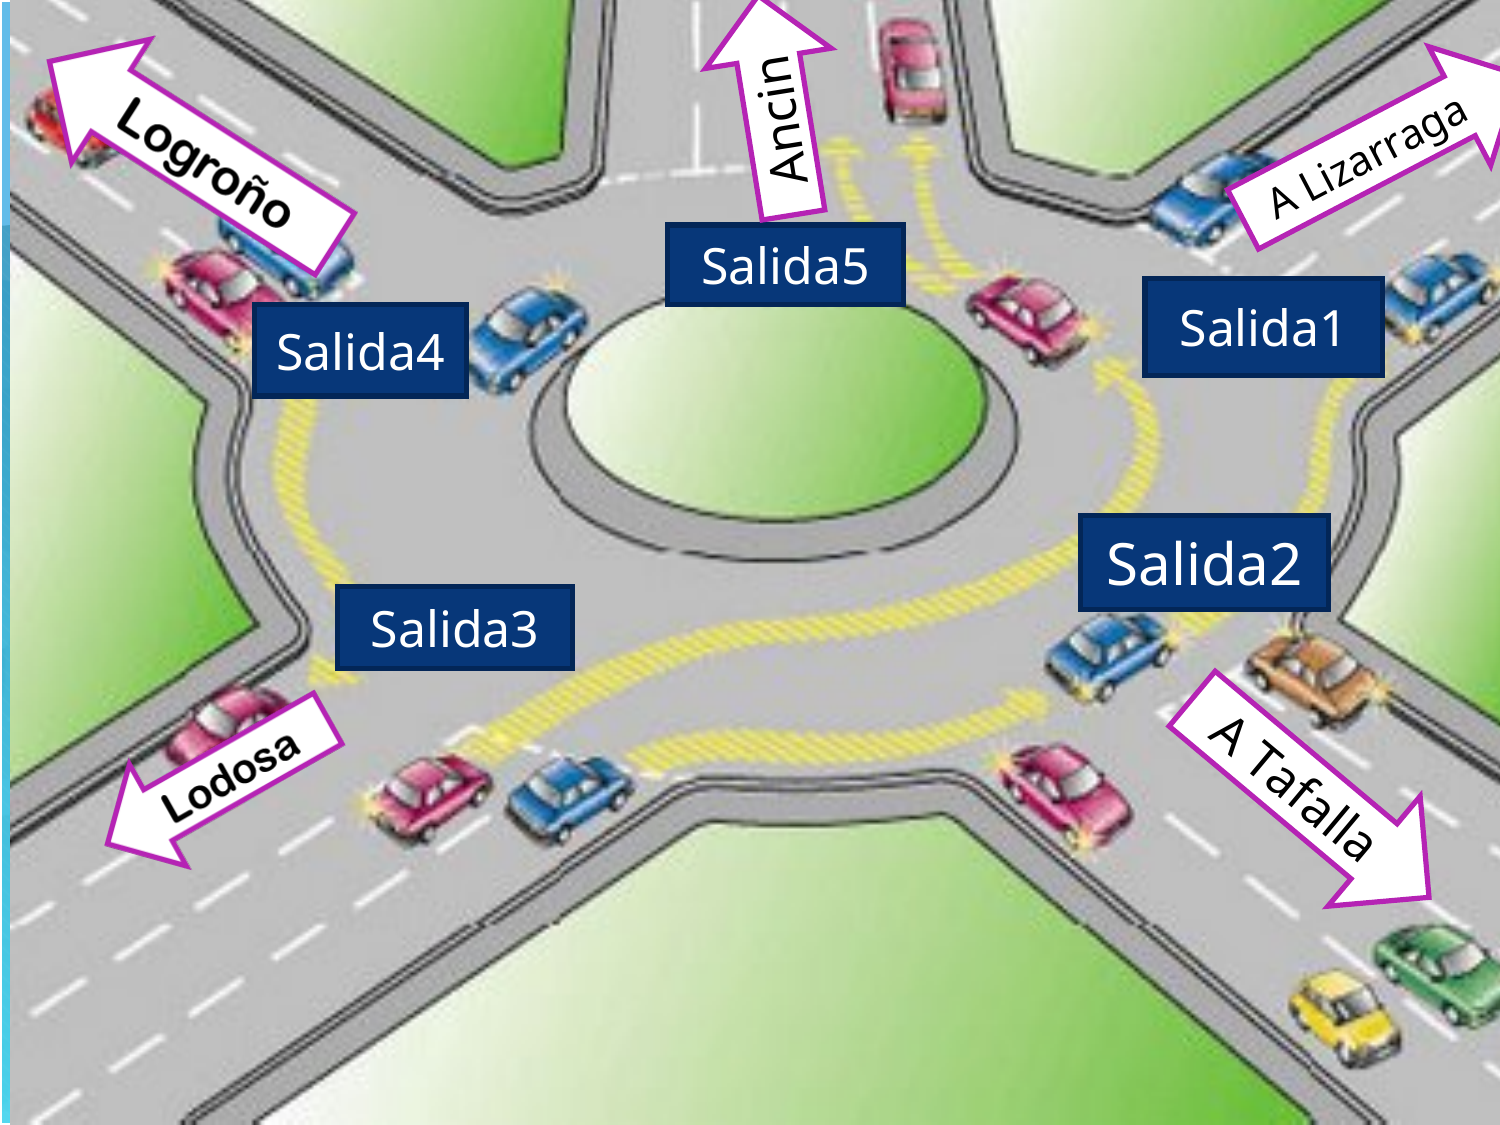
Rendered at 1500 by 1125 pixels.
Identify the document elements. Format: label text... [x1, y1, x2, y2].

text_box Salida2 [1080, 515, 1329, 610]
picture [45, 34, 359, 279]
text_box A Lizarraga [1227, 46, 1500, 250]
text_box Salida3 [337, 586, 573, 669]
text_box A Tafalla [1169, 671, 1430, 907]
picture [2, 225, 10, 1123]
text_box Ancin [705, 0, 832, 220]
text_box Salida5 [667, 224, 904, 305]
text_box Salida1 [1145, 278, 1383, 376]
text_box Salida4 [254, 304, 467, 397]
text_box [10, 0, 1500, 1125]
picture [103, 688, 346, 871]
